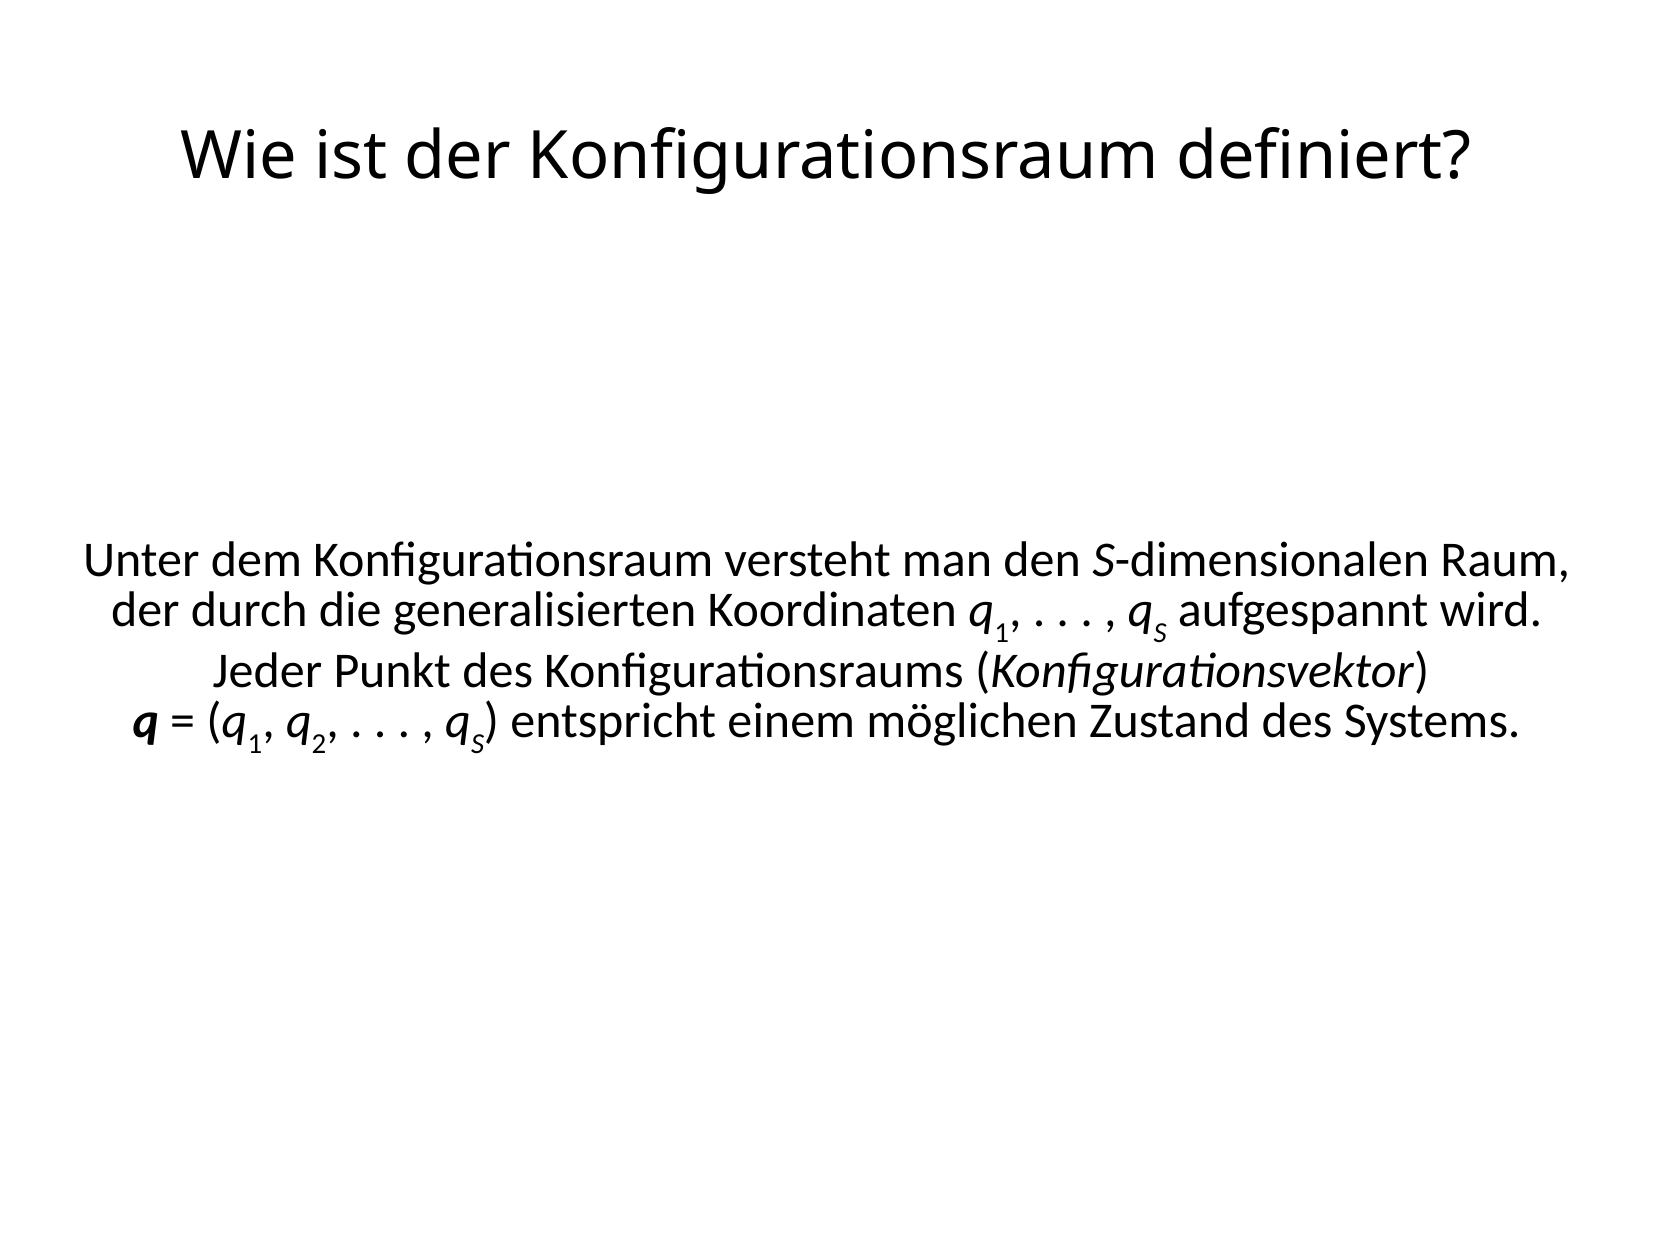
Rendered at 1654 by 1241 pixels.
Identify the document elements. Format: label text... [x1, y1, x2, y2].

title Wie ist der Konfigurationsraum definiert? [82, 49, 1571, 257]
subtitle Unter dem Konfigurationsraum versteht man den S-dimensionalen Raum, der durch die generalisierten Koordinaten q1, . . . , qS aufgespannt wird. Jeder Punkt des Konfigurationsraums (Konfigurationsvektor) q = (q1, q2, . . . , qS) entspricht einem möglichen Zustand des Systems. [82, 290, 1571, 1010]
